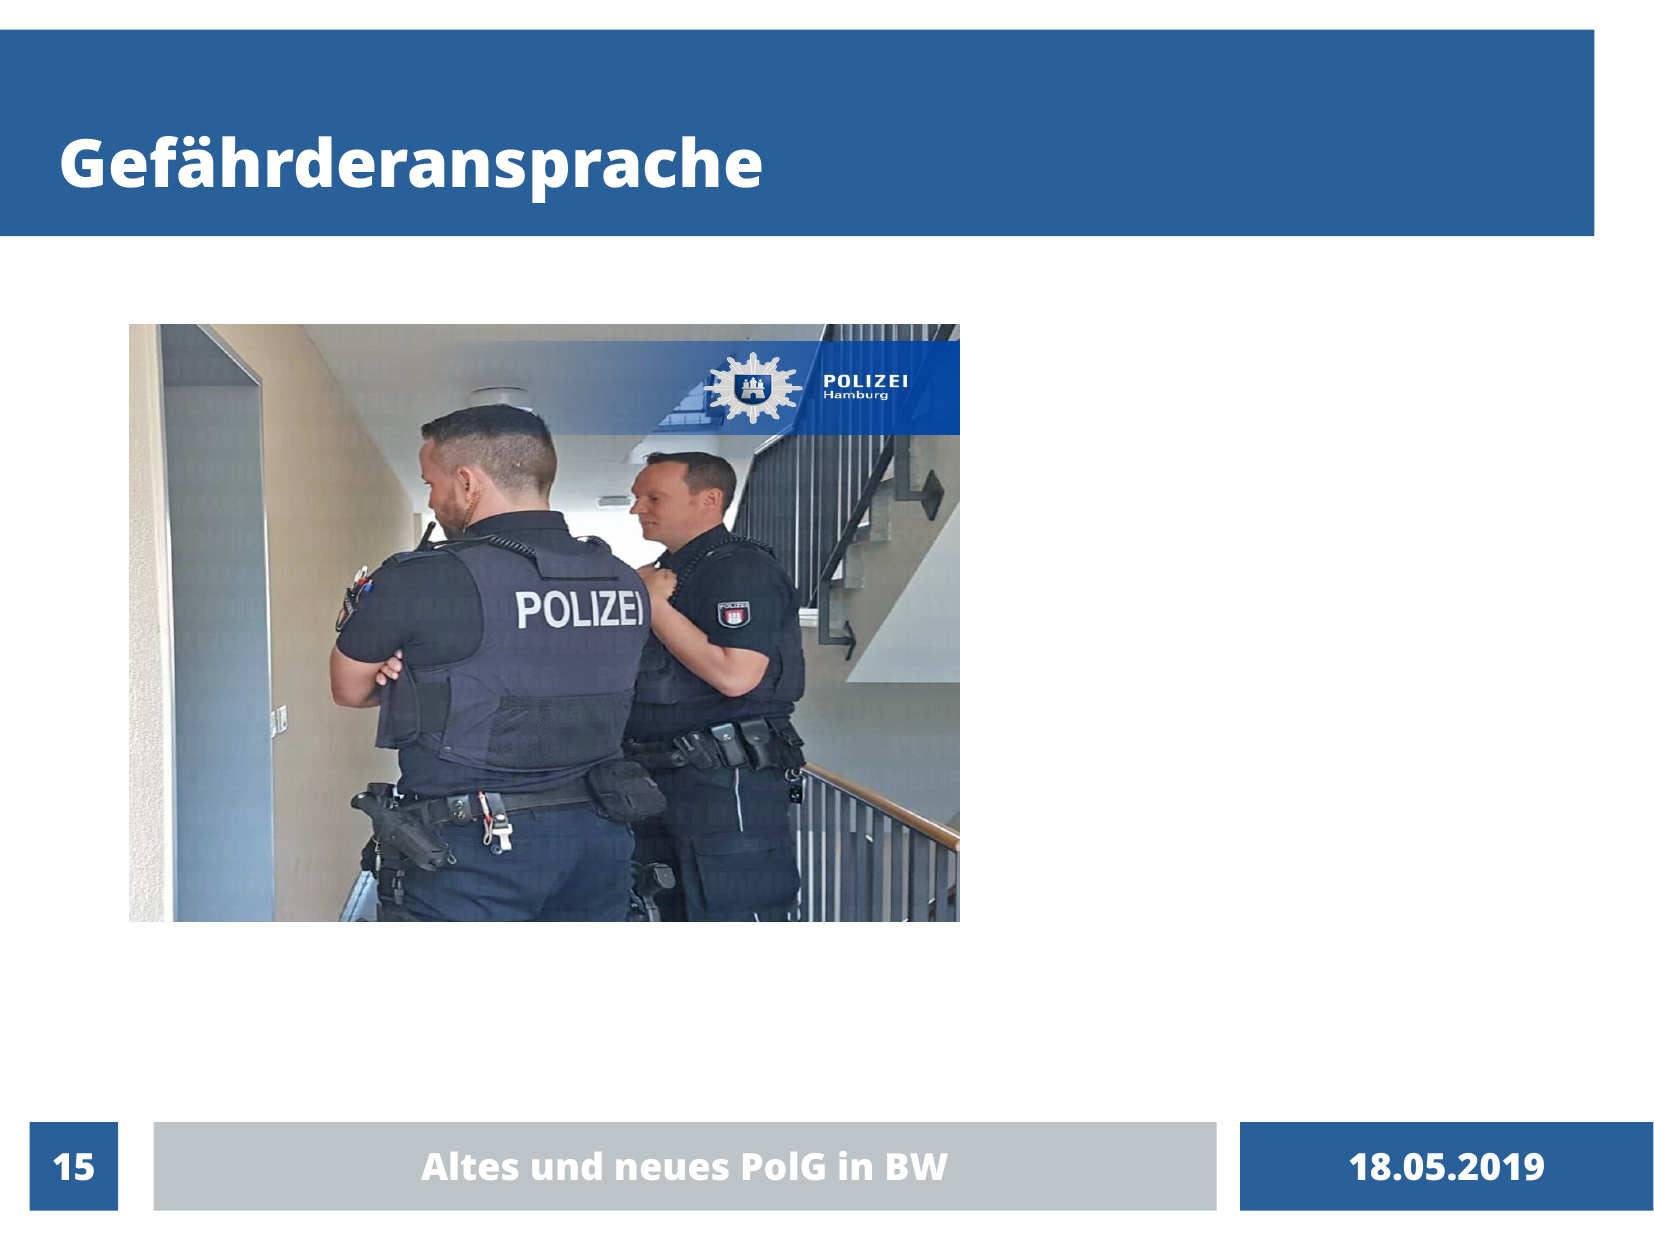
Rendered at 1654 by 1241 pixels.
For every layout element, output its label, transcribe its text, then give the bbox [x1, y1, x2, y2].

picture [129, 324, 960, 922]
title Gefährderansprache [59, 59, 1595, 207]
